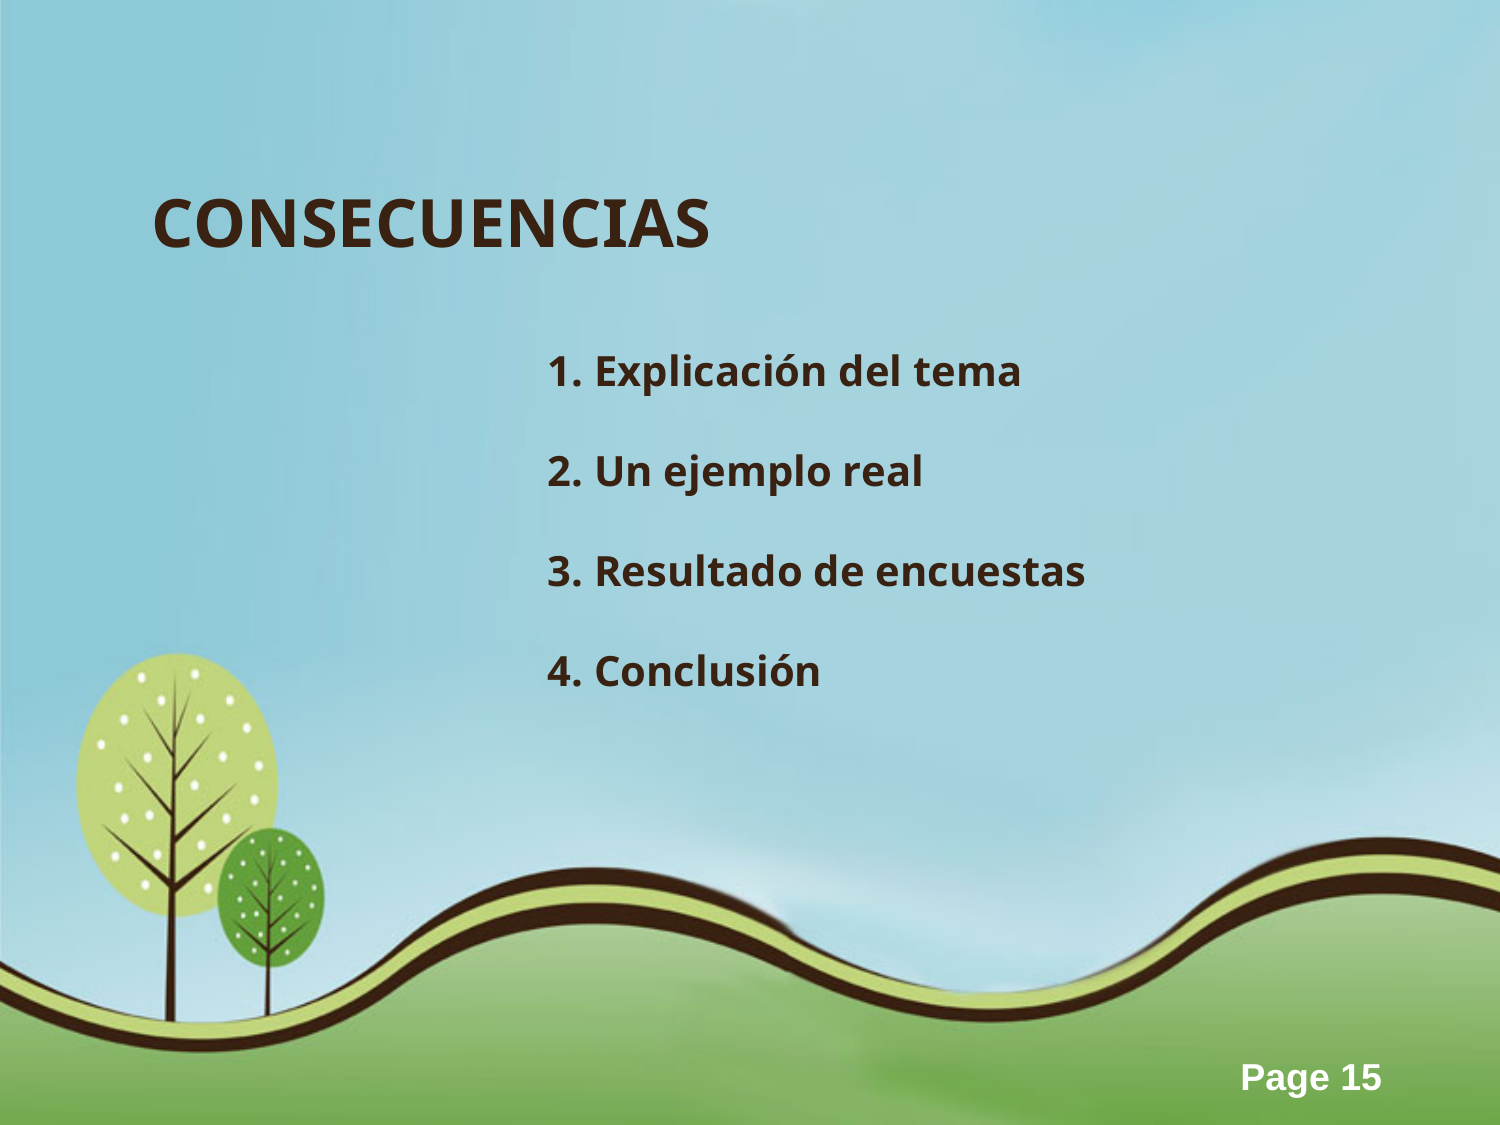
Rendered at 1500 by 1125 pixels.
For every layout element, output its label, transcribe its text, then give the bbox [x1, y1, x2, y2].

picture [0, 0, 1500, 1125]
text_box CONSECUENCIAS [136, 173, 727, 269]
text_box 1. Explicación del tema 2. Un ejemplo real 3. Resultado de encuestas 4. Conclusión [517, 314, 1366, 811]
